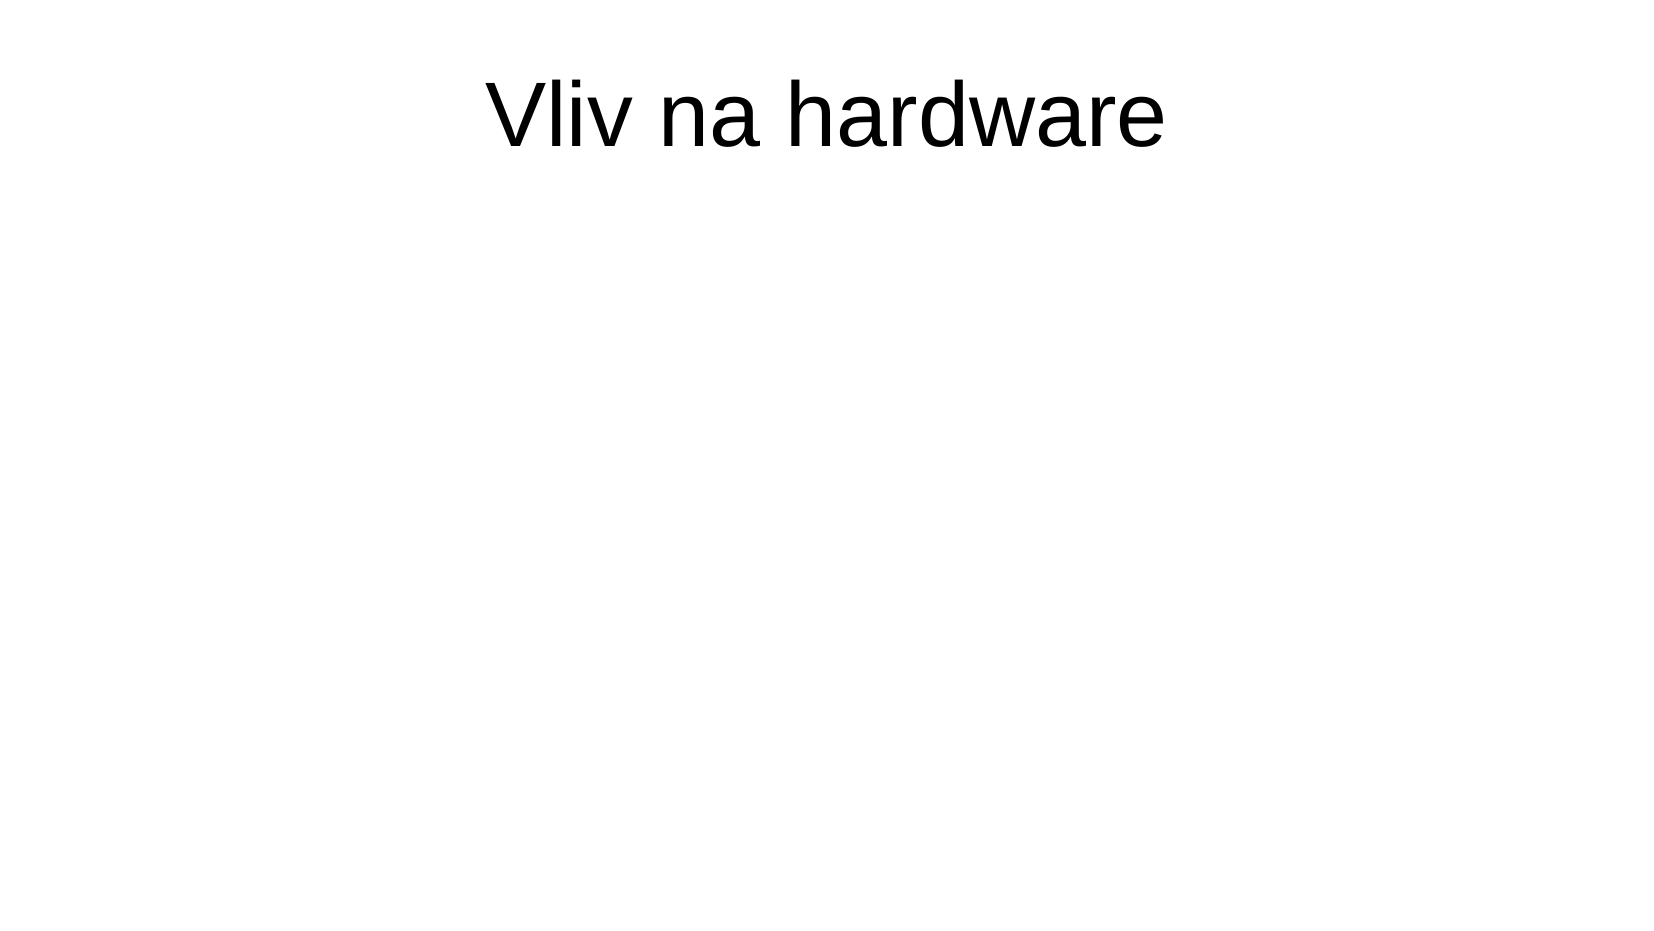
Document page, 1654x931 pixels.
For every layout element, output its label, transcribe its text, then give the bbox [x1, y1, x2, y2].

title Vliv na hardware [82, 37, 1571, 193]
